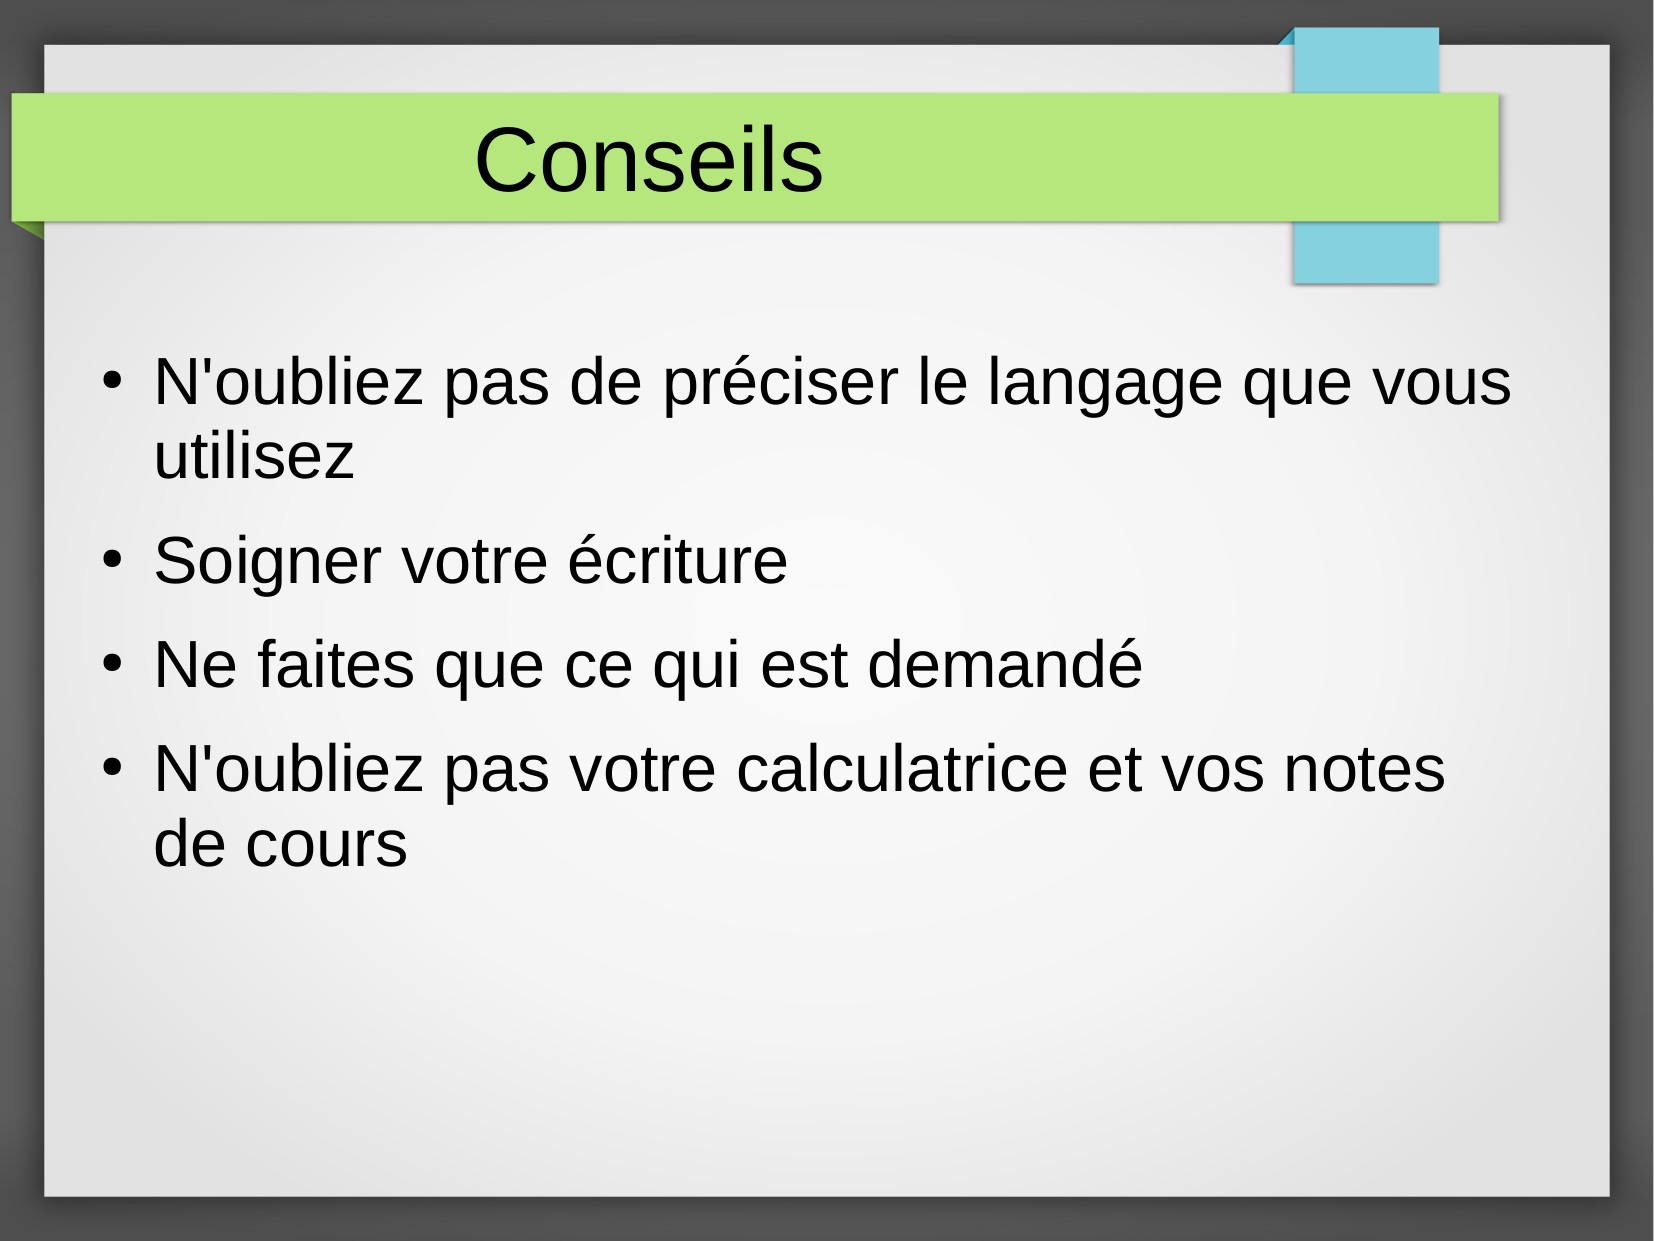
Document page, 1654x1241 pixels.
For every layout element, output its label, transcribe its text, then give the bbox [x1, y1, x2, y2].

list N'oubliez pas de préciser le langage que vous utilisez Soigner votre écriture Ne faites que ce qui est demandé N'oubliez pas votre calculatrice et vos notes de cours [82, 343, 1538, 1063]
title Conseils [70, 106, 1229, 213]
picture [0, 0, 1654, 1241]
